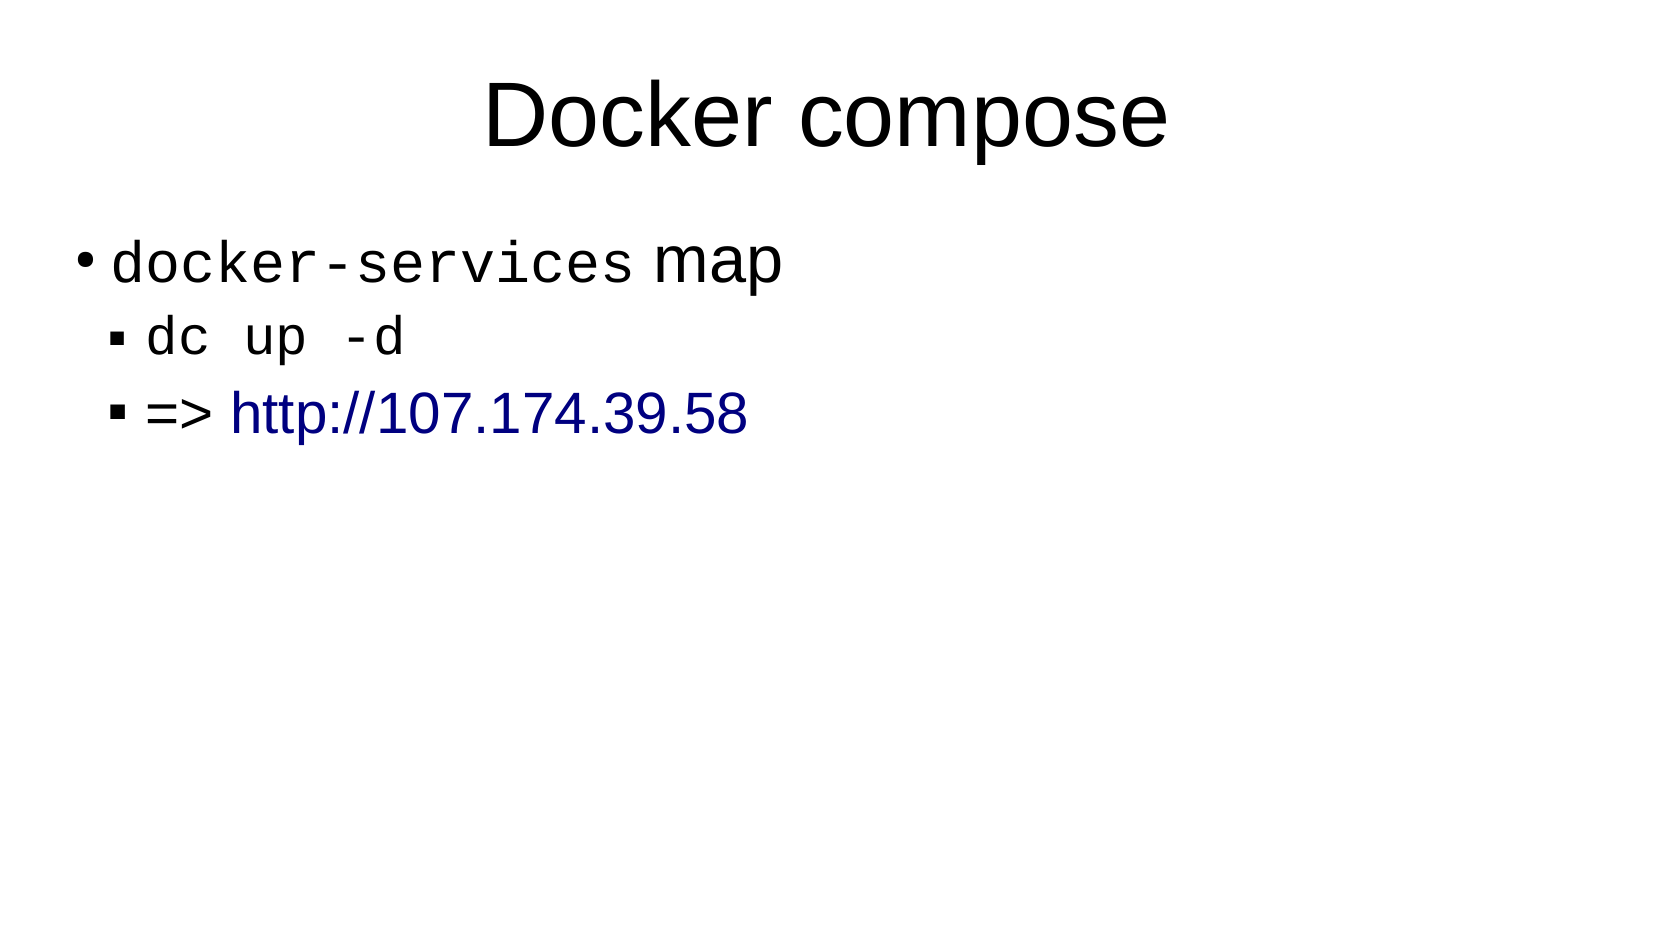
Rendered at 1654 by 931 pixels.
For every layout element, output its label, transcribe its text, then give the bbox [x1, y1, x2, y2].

subtitle docker-services map dc up -d => http://107.174.39.58 [75, 210, 1564, 751]
title Docker compose [82, 37, 1571, 193]
